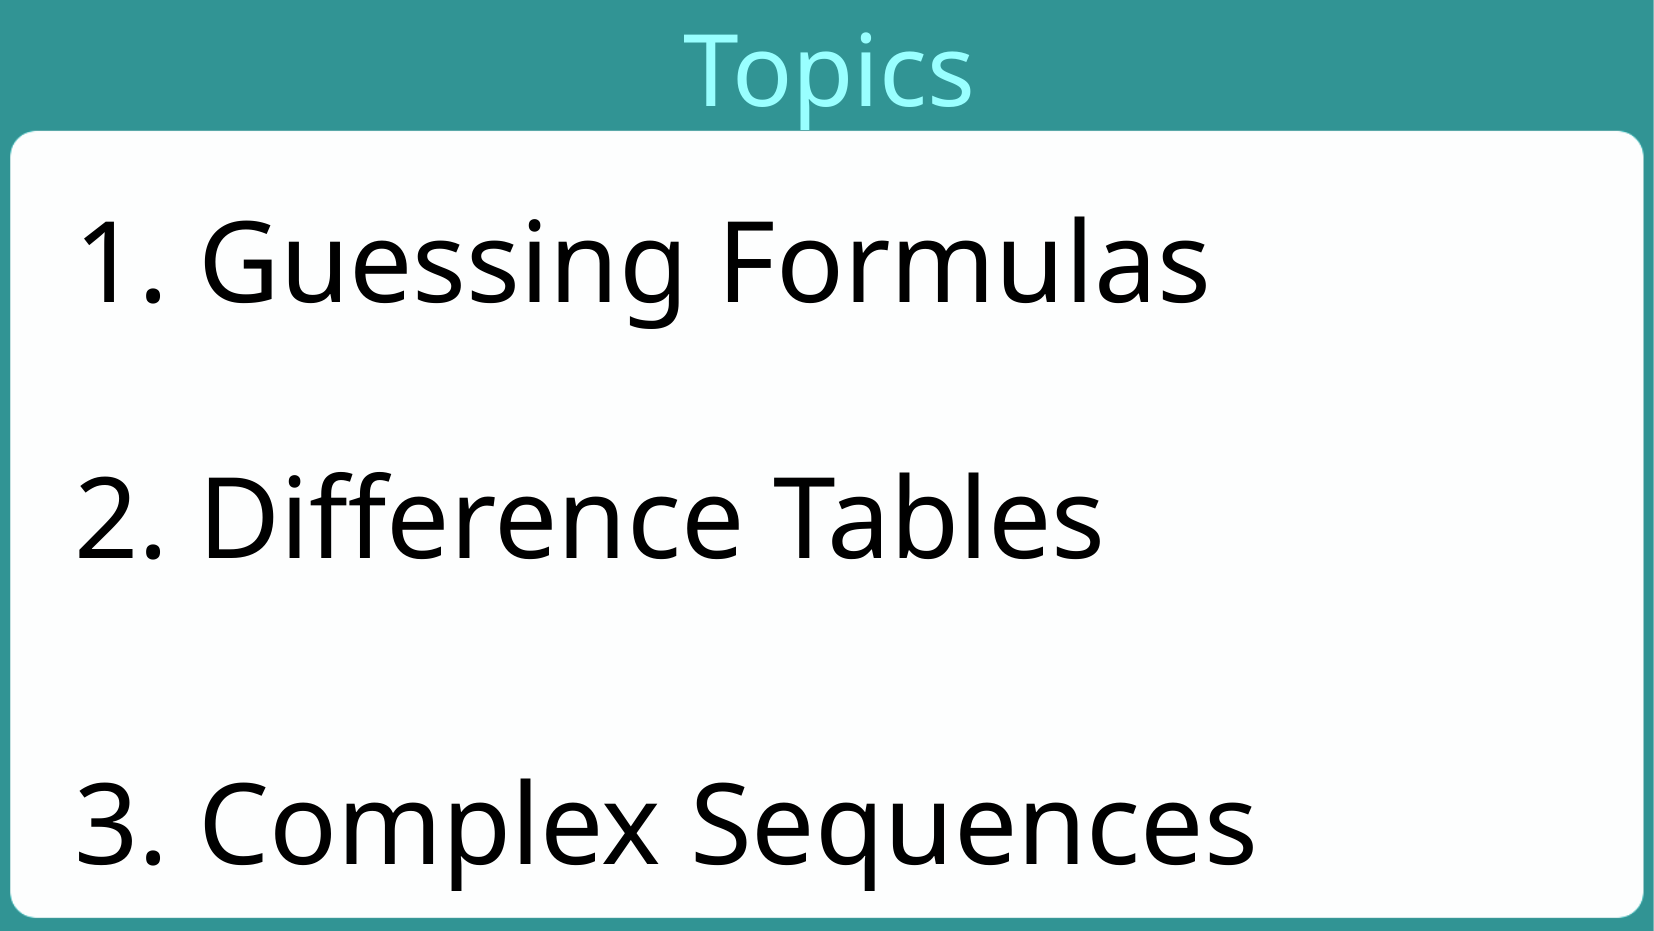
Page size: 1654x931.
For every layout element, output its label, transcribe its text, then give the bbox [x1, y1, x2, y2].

picture [0, 0, 1654, 931]
title Topics [85, 8, 1574, 126]
text_box 1. Guessing Formulas 2. Difference Tables 3. Complex Sequences [74, 182, 1612, 879]
